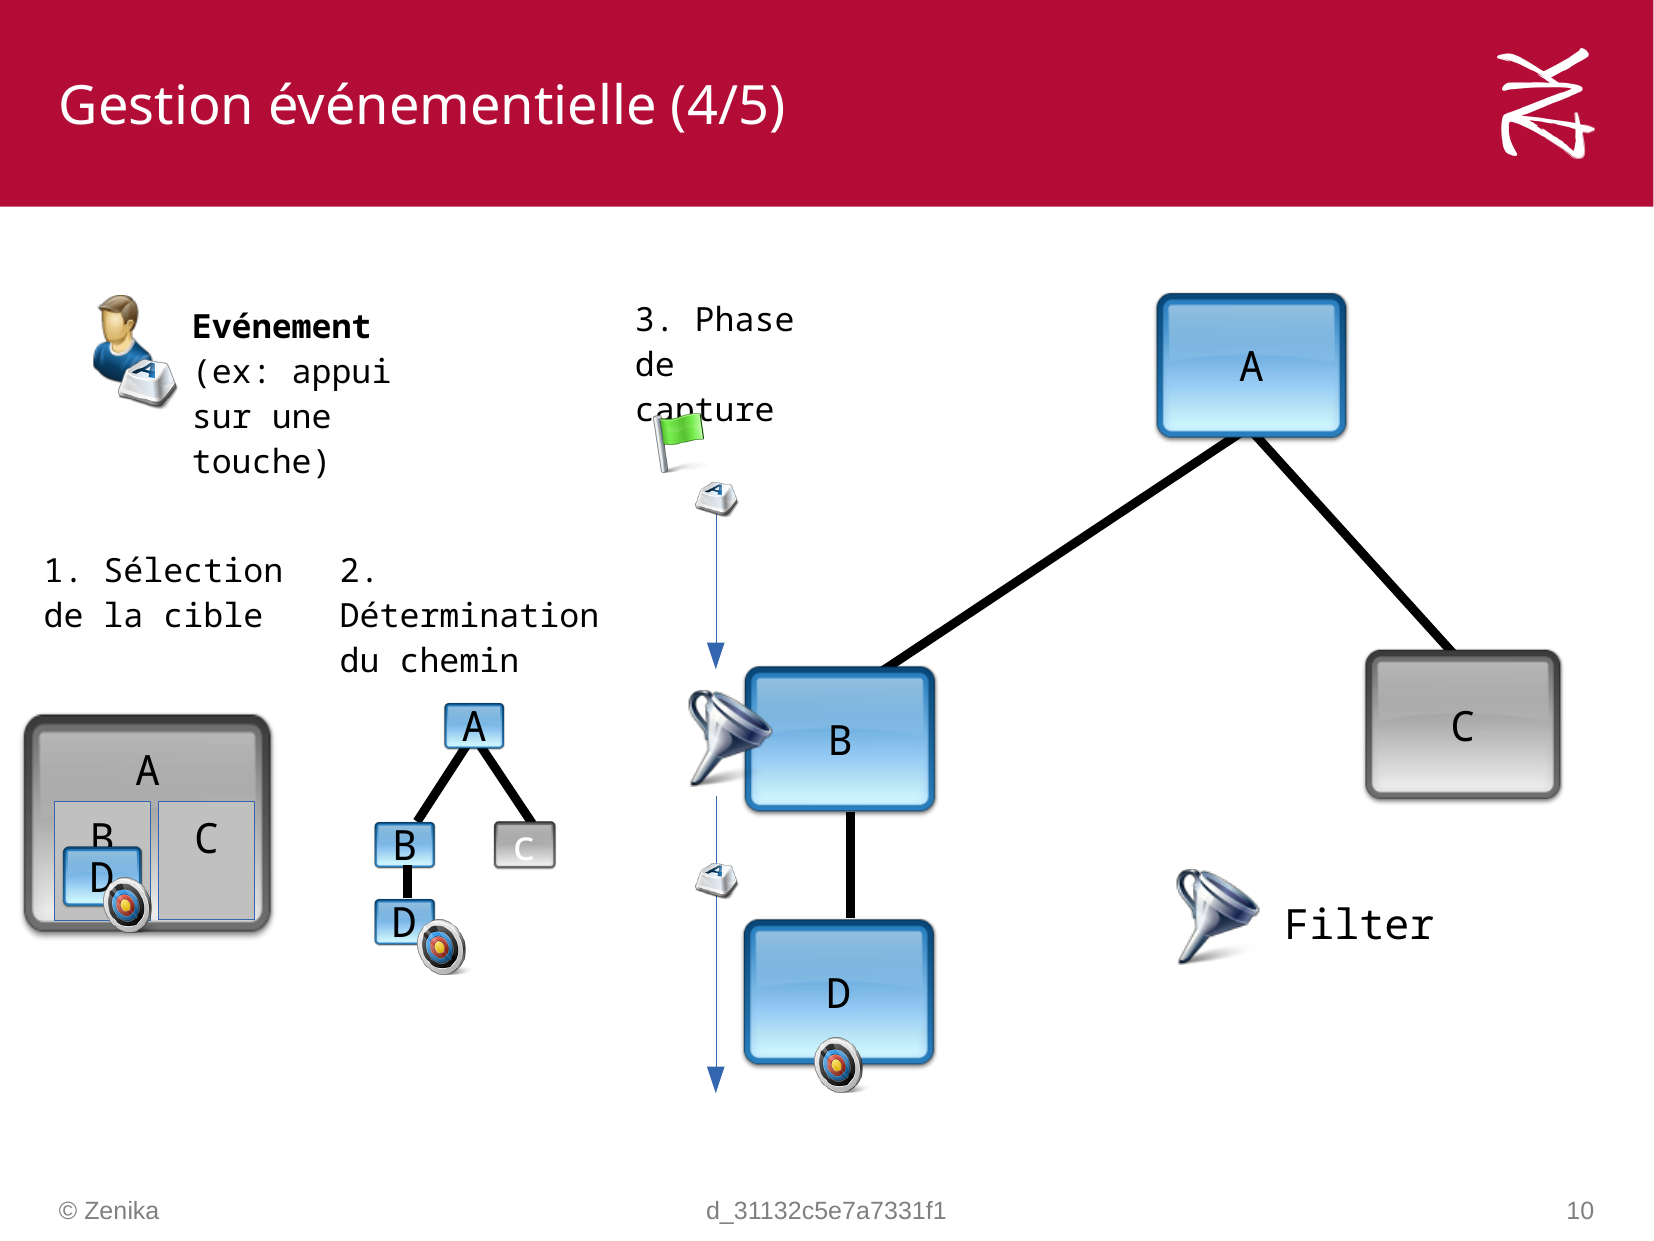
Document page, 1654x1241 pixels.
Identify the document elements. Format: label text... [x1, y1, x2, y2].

text_box Filter [1269, 887, 1426, 945]
text_box B [54, 801, 151, 810]
picture [1092, 206, 1411, 525]
title Gestion événementielle (4/5) [59, 29, 1595, 178]
picture [1171, 869, 1267, 965]
picture [649, 413, 709, 473]
text_box Evénement (ex: appui sur une touche) [177, 295, 473, 443]
picture [424, 675, 524, 776]
picture [88, 295, 177, 414]
text_box C [158, 801, 255, 920]
text_box 2. Détermination du chemin [324, 539, 650, 628]
text_box 3. Phase de capture [620, 288, 827, 378]
text_box 1. Sélection de la cible [28, 539, 257, 584]
picture [473, 793, 576, 896]
picture [1299, 560, 1627, 889]
picture [679, 579, 1000, 1152]
picture [695, 478, 739, 521]
picture [0, 584, 473, 1063]
